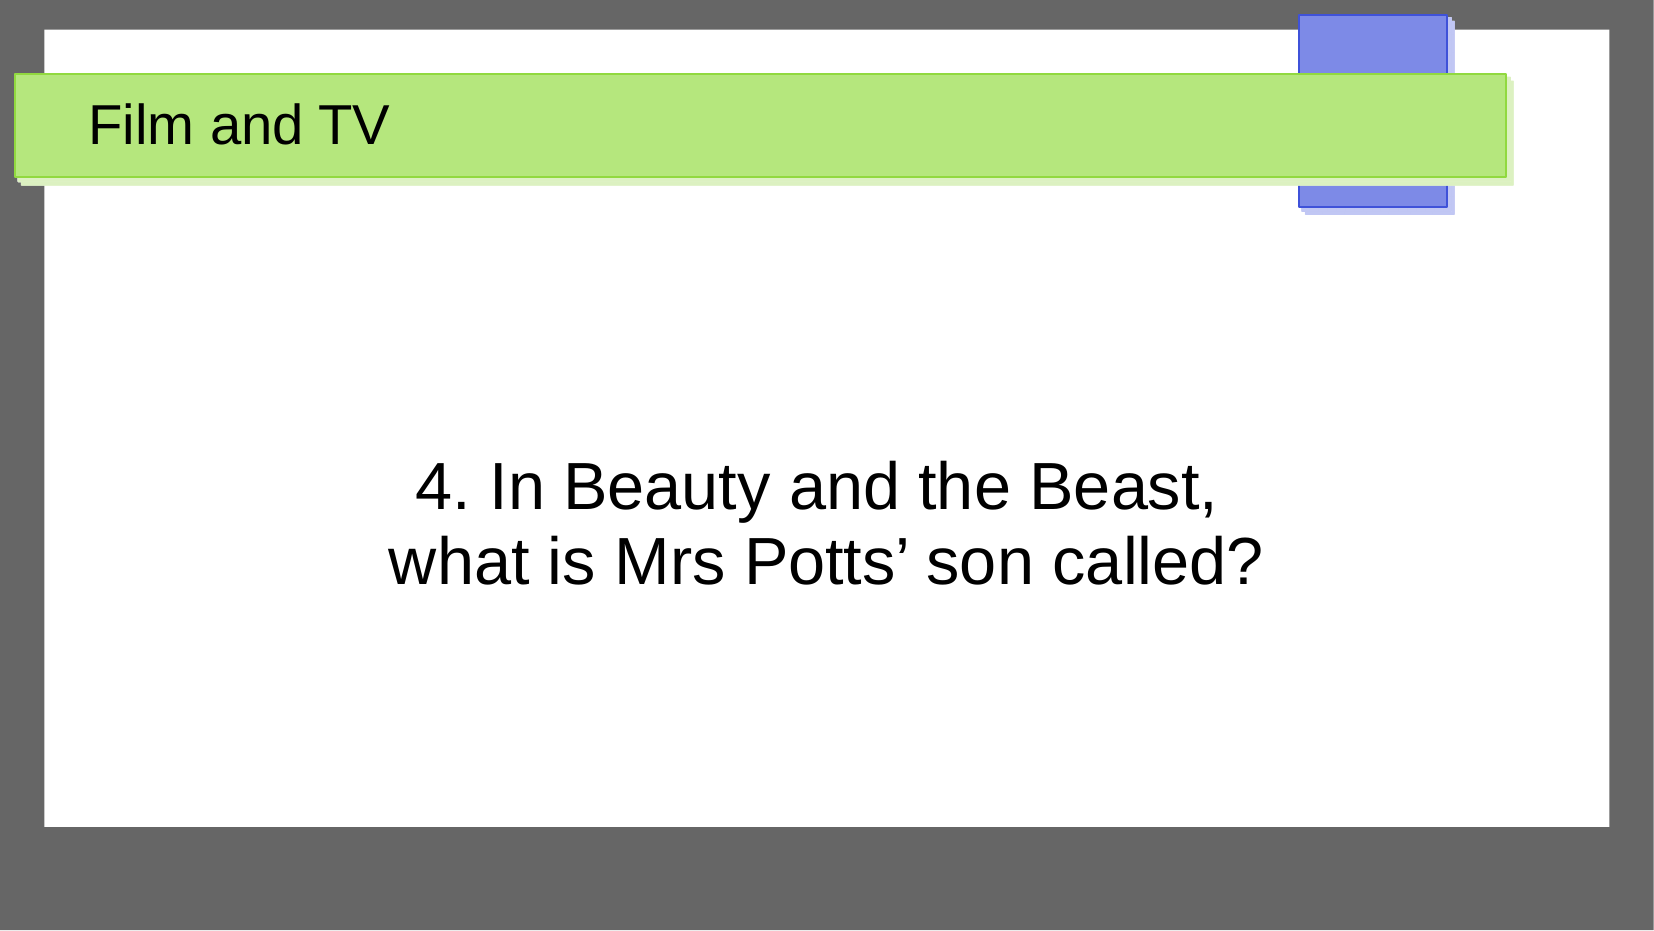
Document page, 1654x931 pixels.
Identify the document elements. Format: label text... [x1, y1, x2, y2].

title Film and TV [88, 73, 1506, 178]
text_box 4. In Beauty and the Beast, what is Mrs Potts’ son called? [88, 236, 1565, 813]
